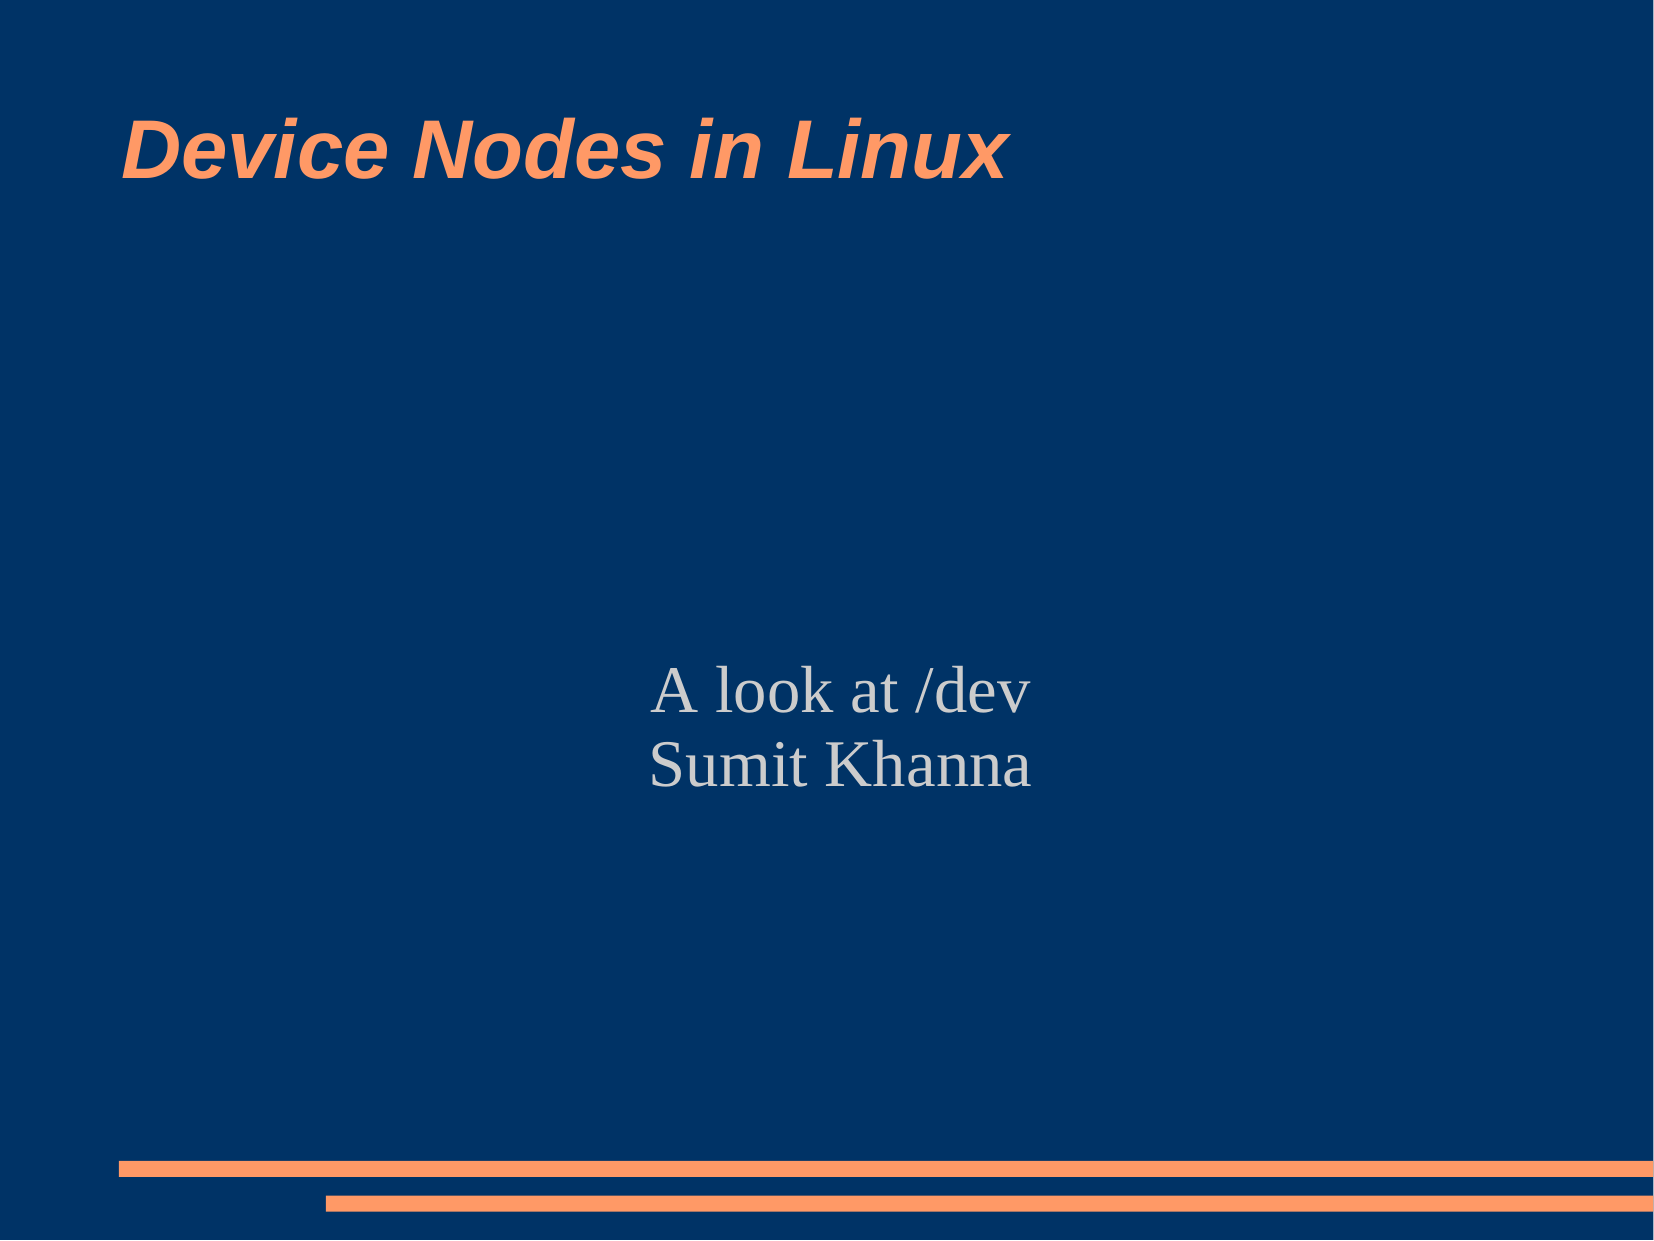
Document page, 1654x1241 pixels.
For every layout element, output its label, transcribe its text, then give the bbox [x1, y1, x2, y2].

title Device Nodes in Linux [121, 46, 1534, 254]
subtitle A look at /dev Sumit Khanna [121, 322, 1561, 1133]
